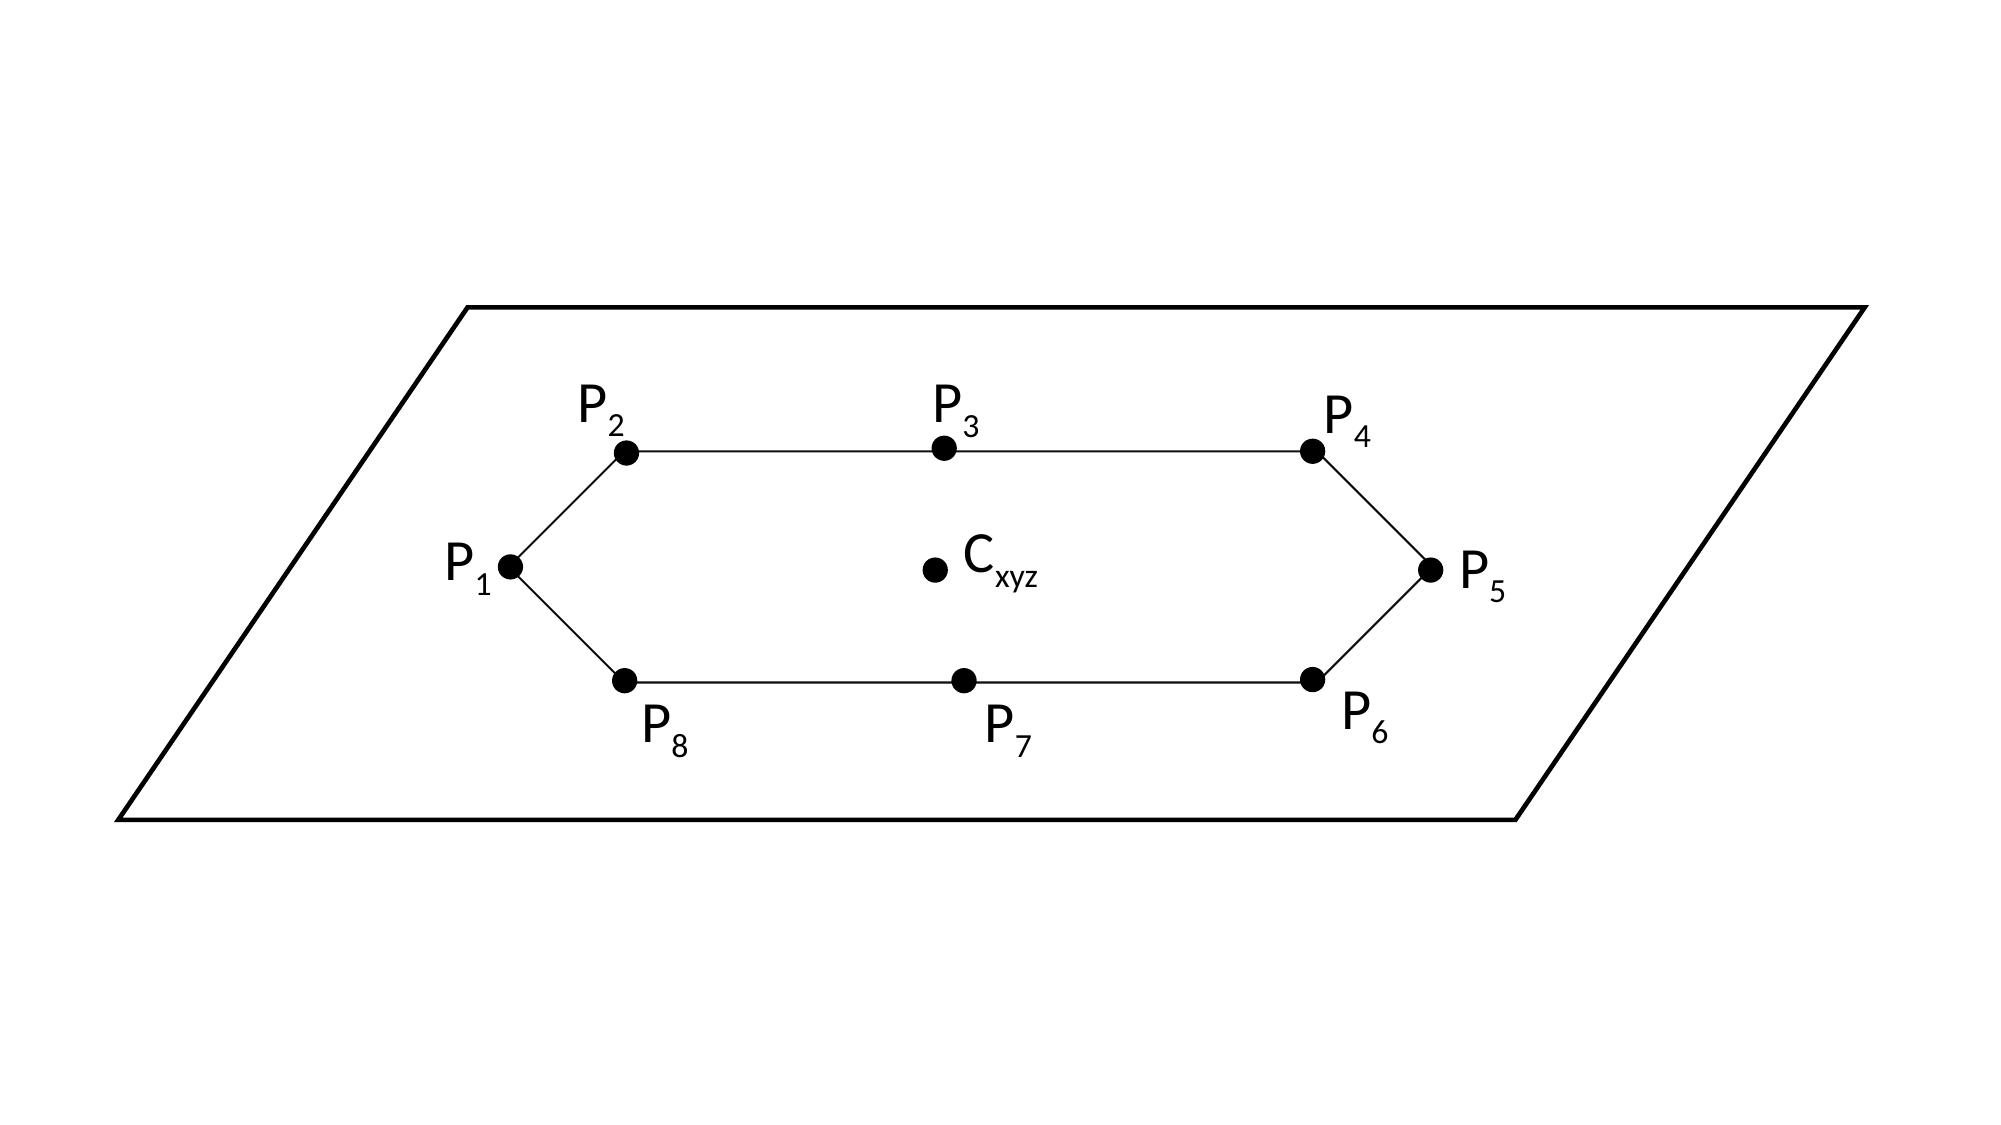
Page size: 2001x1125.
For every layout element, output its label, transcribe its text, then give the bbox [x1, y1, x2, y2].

text_box Cxyz [949, 507, 1053, 602]
text_box P8 [626, 677, 704, 772]
text_box P6 [1326, 663, 1404, 758]
text_box [118, 307, 1865, 820]
text_box P2 [562, 356, 640, 451]
text_box P1 [429, 515, 527, 610]
text_box P7 [970, 677, 1048, 772]
text_box P4 [1308, 367, 1386, 463]
text_box P5 [1444, 522, 1522, 618]
text_box P3 [917, 357, 995, 452]
